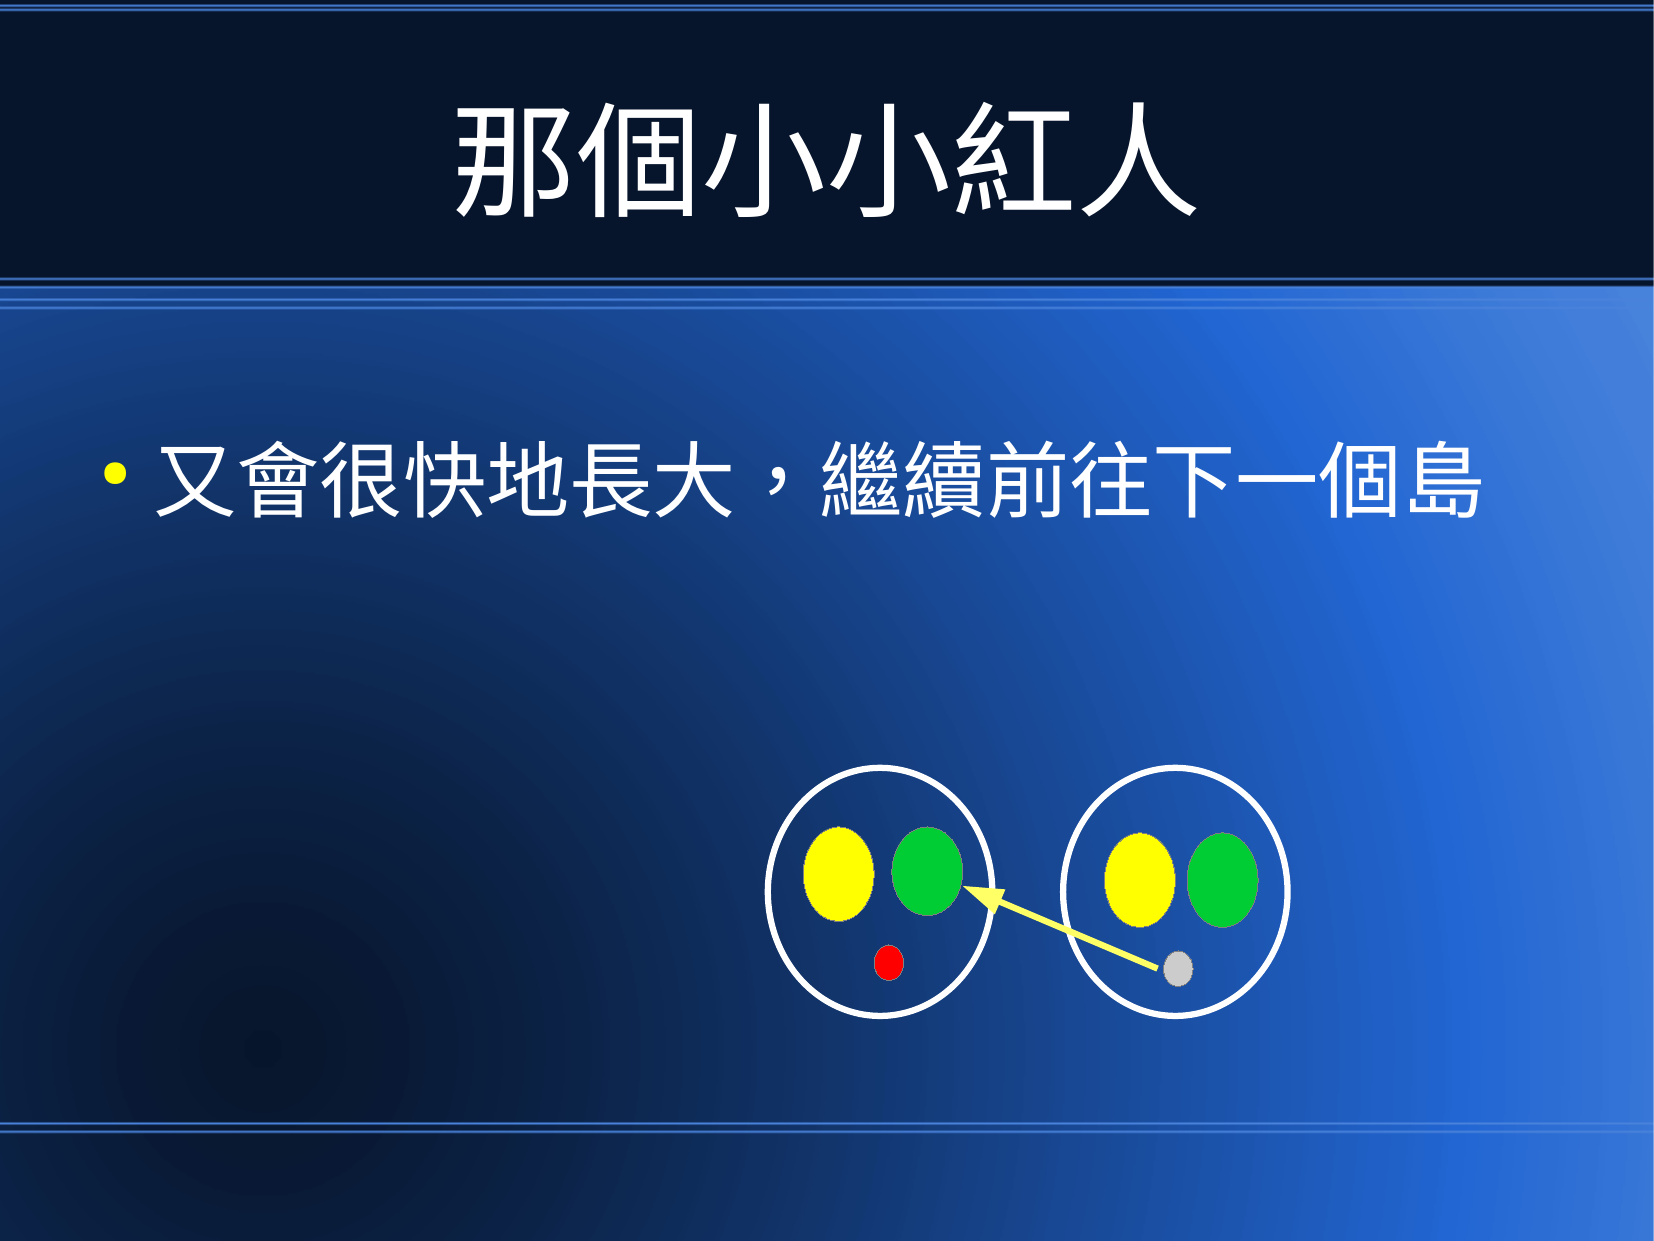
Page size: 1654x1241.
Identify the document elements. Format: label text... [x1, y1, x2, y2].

picture [0, 0, 1654, 1241]
text_box [1104, 832, 1176, 928]
text_box [874, 944, 904, 981]
title 那個小小紅人 [82, 49, 1571, 257]
list 又會很快地長大，繼續前往下一個島 [82, 355, 1571, 1241]
text_box [1163, 950, 1194, 987]
text_box [803, 826, 875, 922]
text_box [891, 826, 963, 916]
text_box [1187, 832, 1259, 928]
